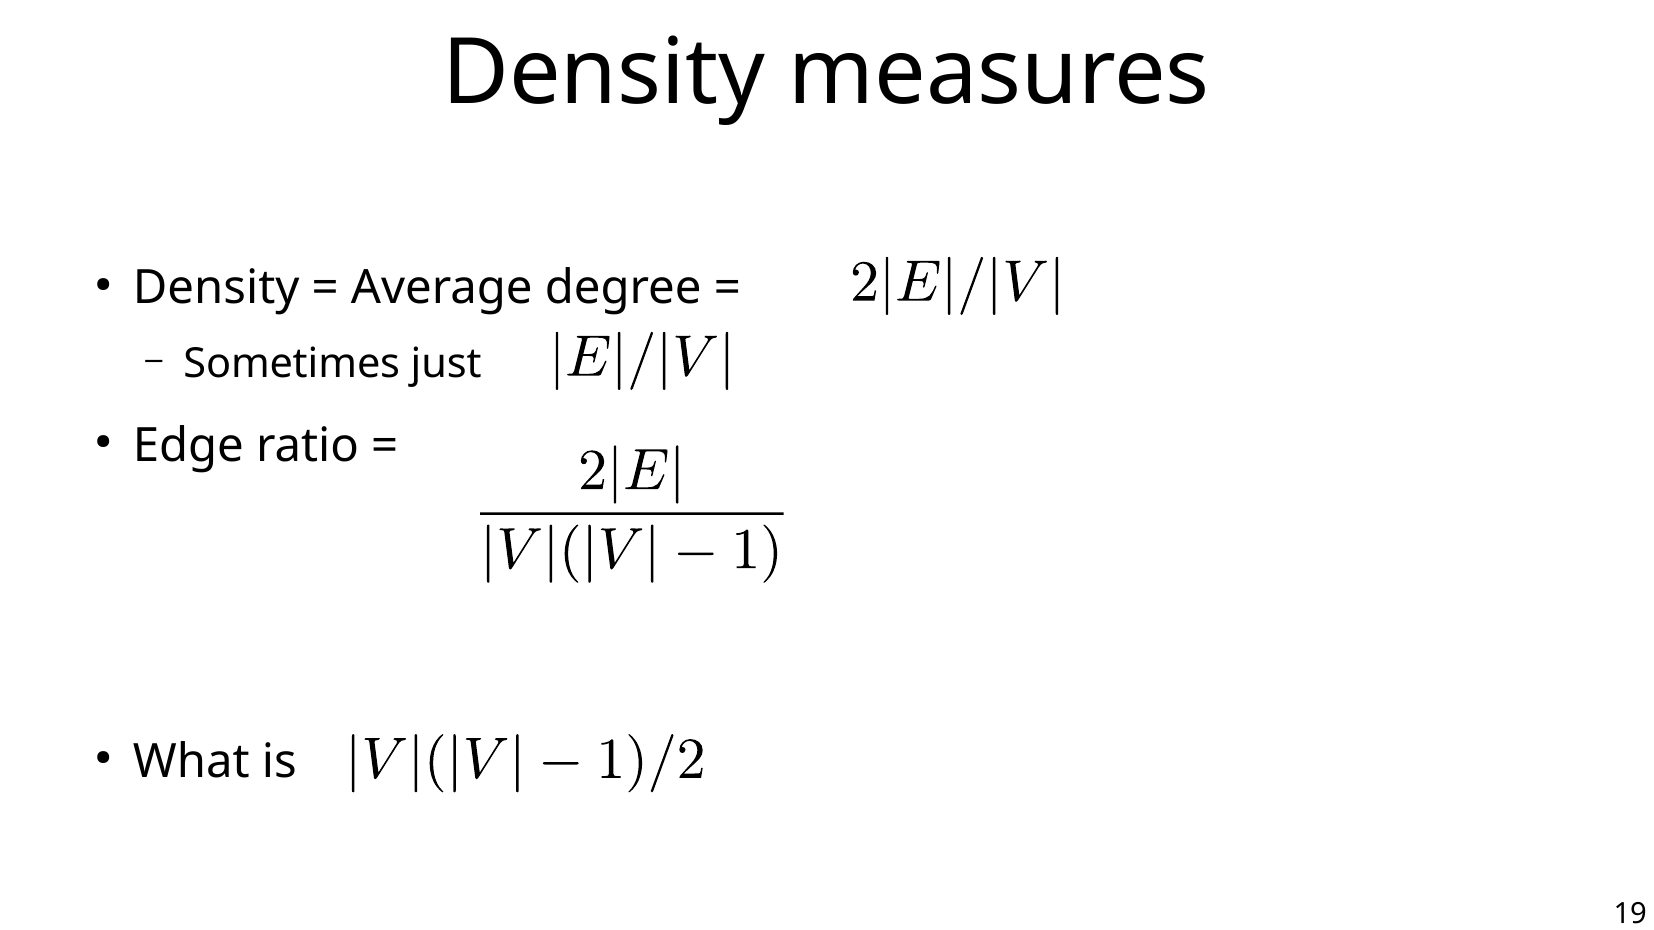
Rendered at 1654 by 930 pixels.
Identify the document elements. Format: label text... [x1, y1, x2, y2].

list Density = Average degree = Sometimes just Edge ratio = What is ? [82, 252, 1571, 793]
text_box [345, 734, 706, 793]
text_box [849, 256, 1066, 316]
text_box [480, 445, 784, 583]
title Density measures [82, 1, 1571, 135]
text_box [548, 331, 736, 391]
